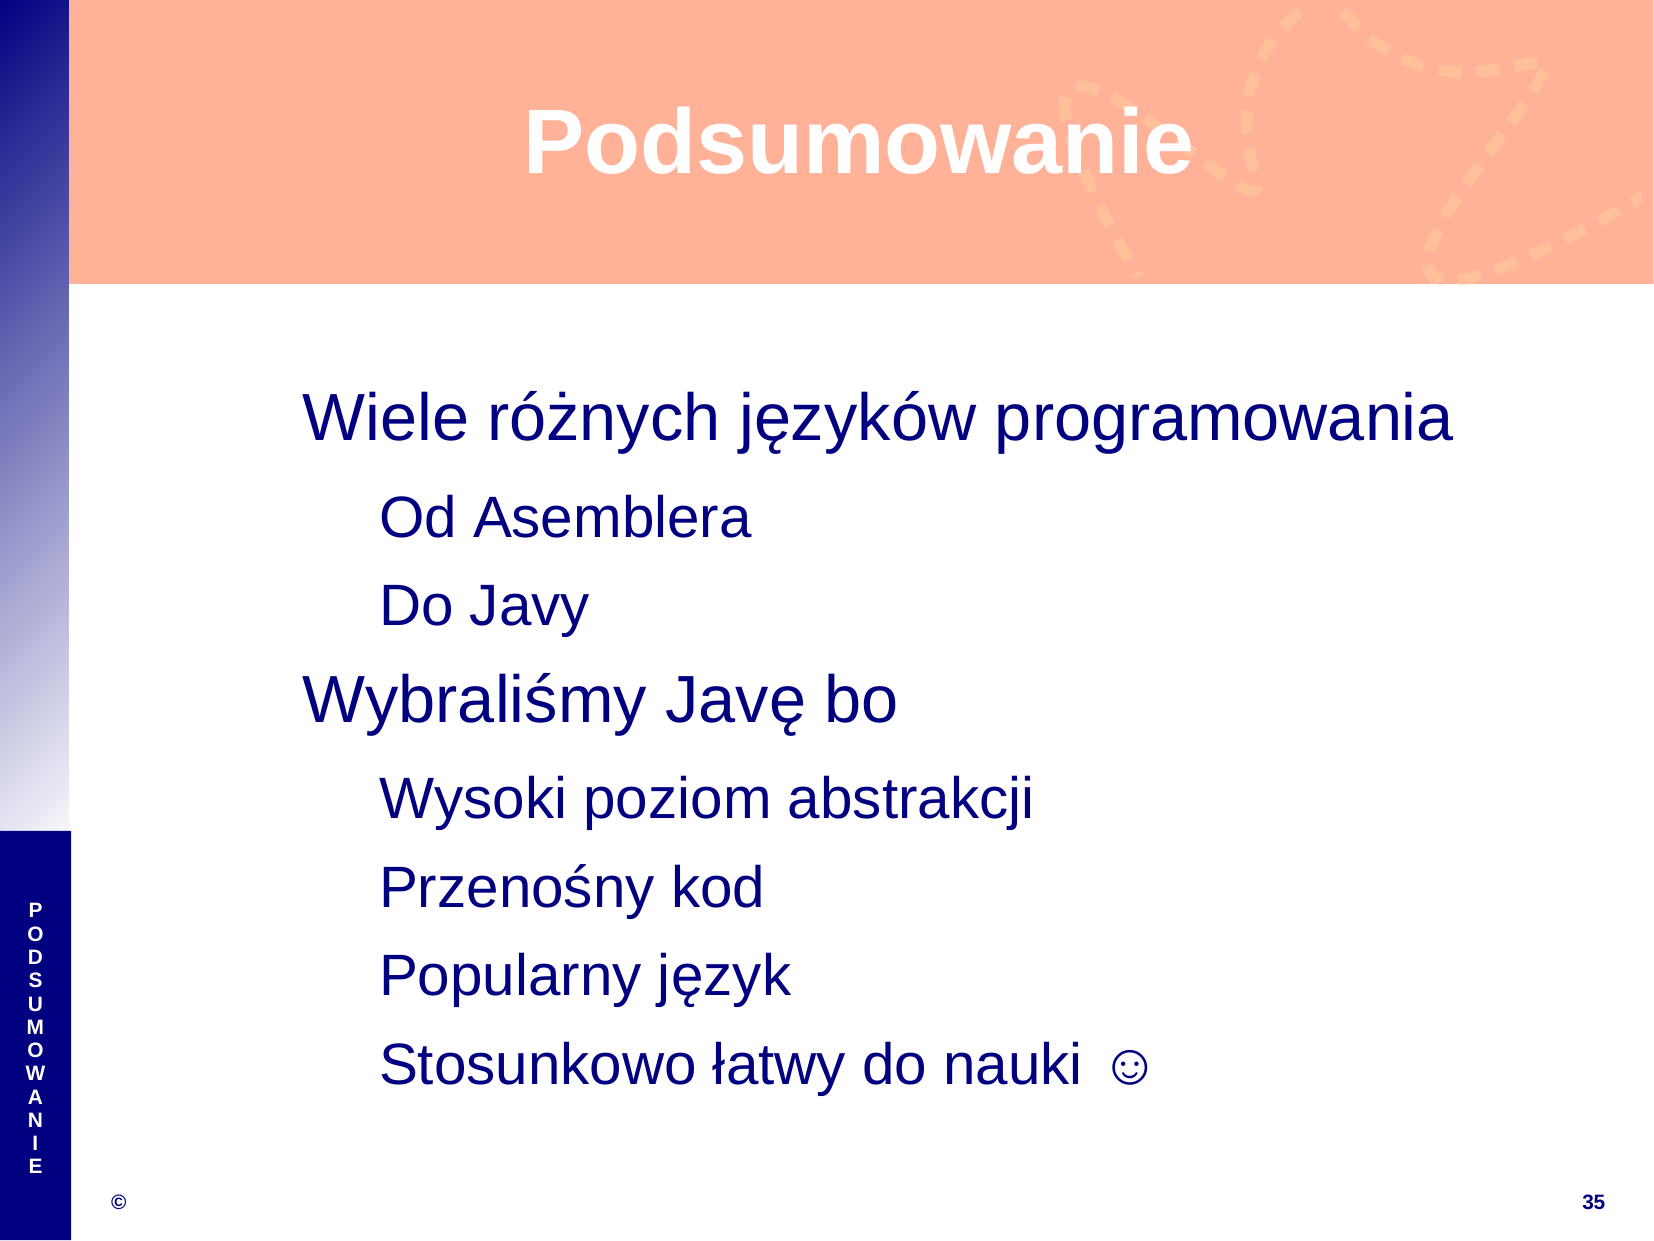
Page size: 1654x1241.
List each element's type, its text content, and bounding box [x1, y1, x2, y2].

title Podsumowanie [103, 37, 1617, 246]
text_box P O D S U M O W A N I E [0, 830, 71, 1241]
list Wiele różnych języków programowania Od Asemblera Do Javy Wybraliśmy Javę bo Wysoki poziom abstrakcji Przenośny kod Popularny język Stosunkowo łatwy do nauki ☺ [284, 380, 1520, 1113]
